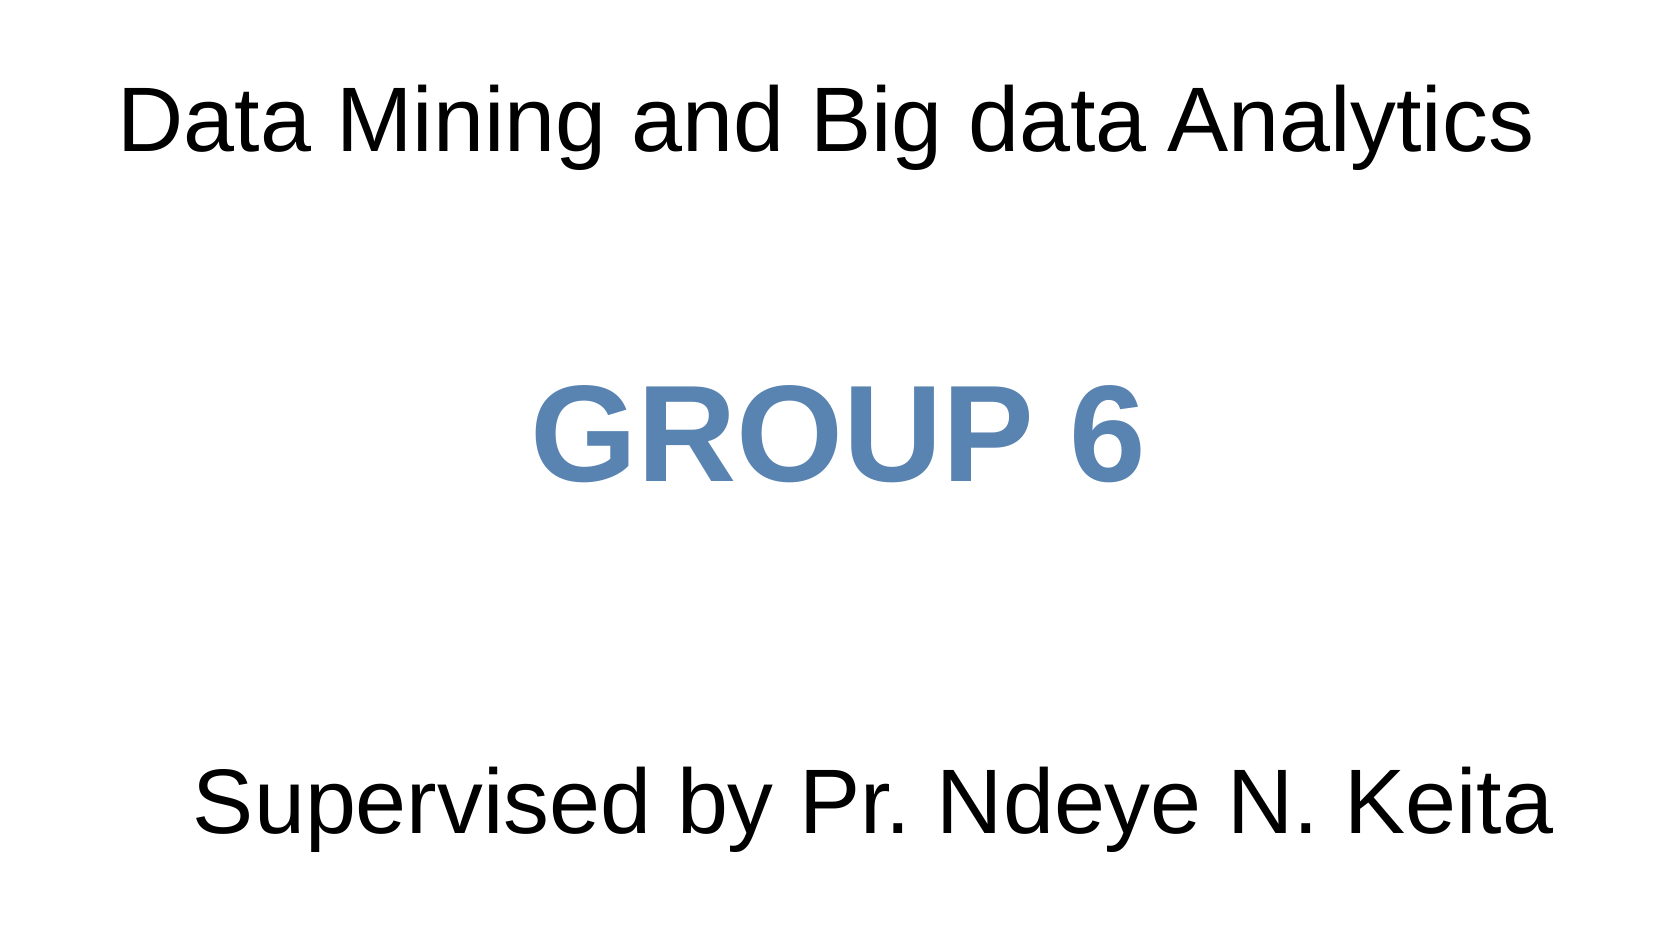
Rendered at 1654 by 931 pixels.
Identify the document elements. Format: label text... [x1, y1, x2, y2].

text_box Supervised by Pr. Ndeye N. Keita [129, 718, 1619, 874]
text_box Data Mining and Big data Analytics [82, 37, 1571, 193]
text_box GROUP 6 [519, 236, 1158, 616]
